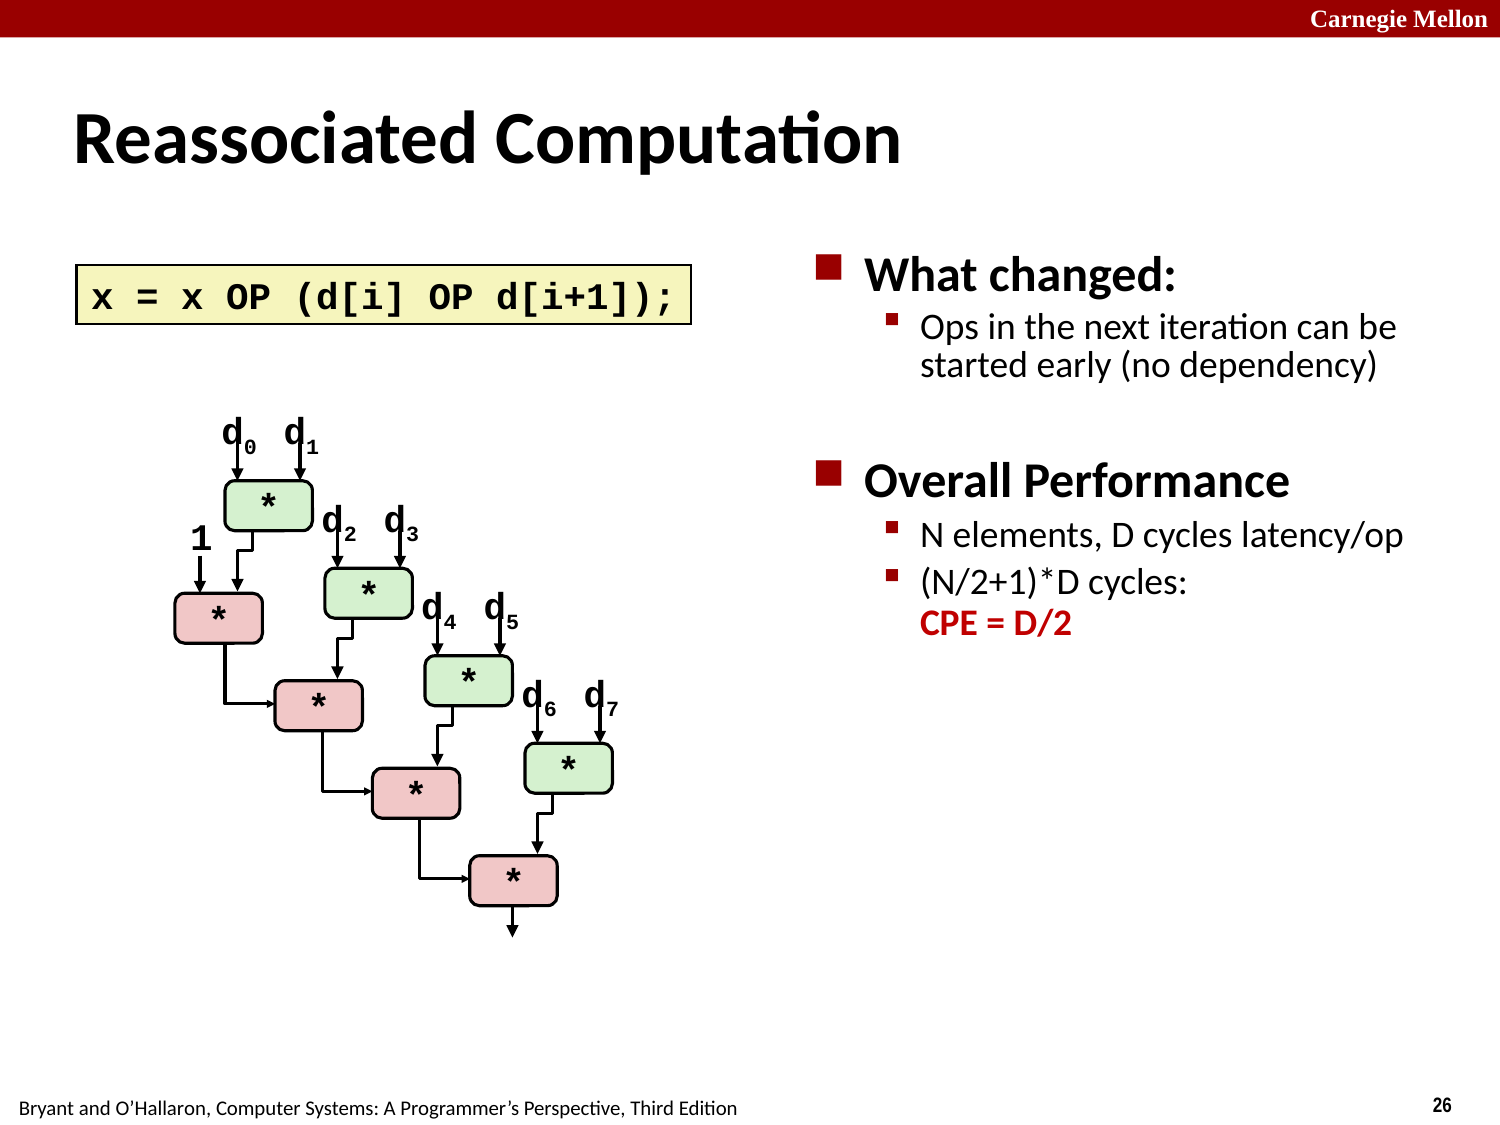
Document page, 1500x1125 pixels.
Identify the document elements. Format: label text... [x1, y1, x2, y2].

text_box d3 [390, 515, 398, 529]
text_box d4 [413, 574, 465, 641]
text_box * [424, 655, 513, 706]
text_box 1 [182, 505, 221, 566]
text_box d1 [290, 427, 298, 441]
text_box d7 [575, 662, 628, 729]
text_box d5 [490, 602, 498, 616]
list What changed: Ops in the next iteration can be started early (no dependency) Overall Performance N elements, D cycles latency/op (N/2+1)*D cycles: CPE = D/2 [802, 242, 1450, 1100]
text_box d1 [275, 399, 328, 466]
text_box d6 [513, 662, 565, 729]
text_box * [224, 480, 313, 531]
text_box d2 [313, 487, 365, 554]
text_box * [524, 743, 613, 794]
text_box d0 [213, 399, 265, 466]
title Reassociated Computation [58, 71, 1304, 197]
text_box d7 [590, 690, 598, 704]
text_box * [174, 593, 263, 644]
text_box * [372, 768, 460, 819]
text_box * [469, 855, 558, 906]
text_box d3 [375, 487, 428, 554]
text_box * [324, 568, 413, 619]
text_box * [274, 680, 363, 731]
text_box x = x OP (d[i] OP d[i+1]); [76, 264, 692, 325]
text_box d5 [474, 574, 528, 641]
